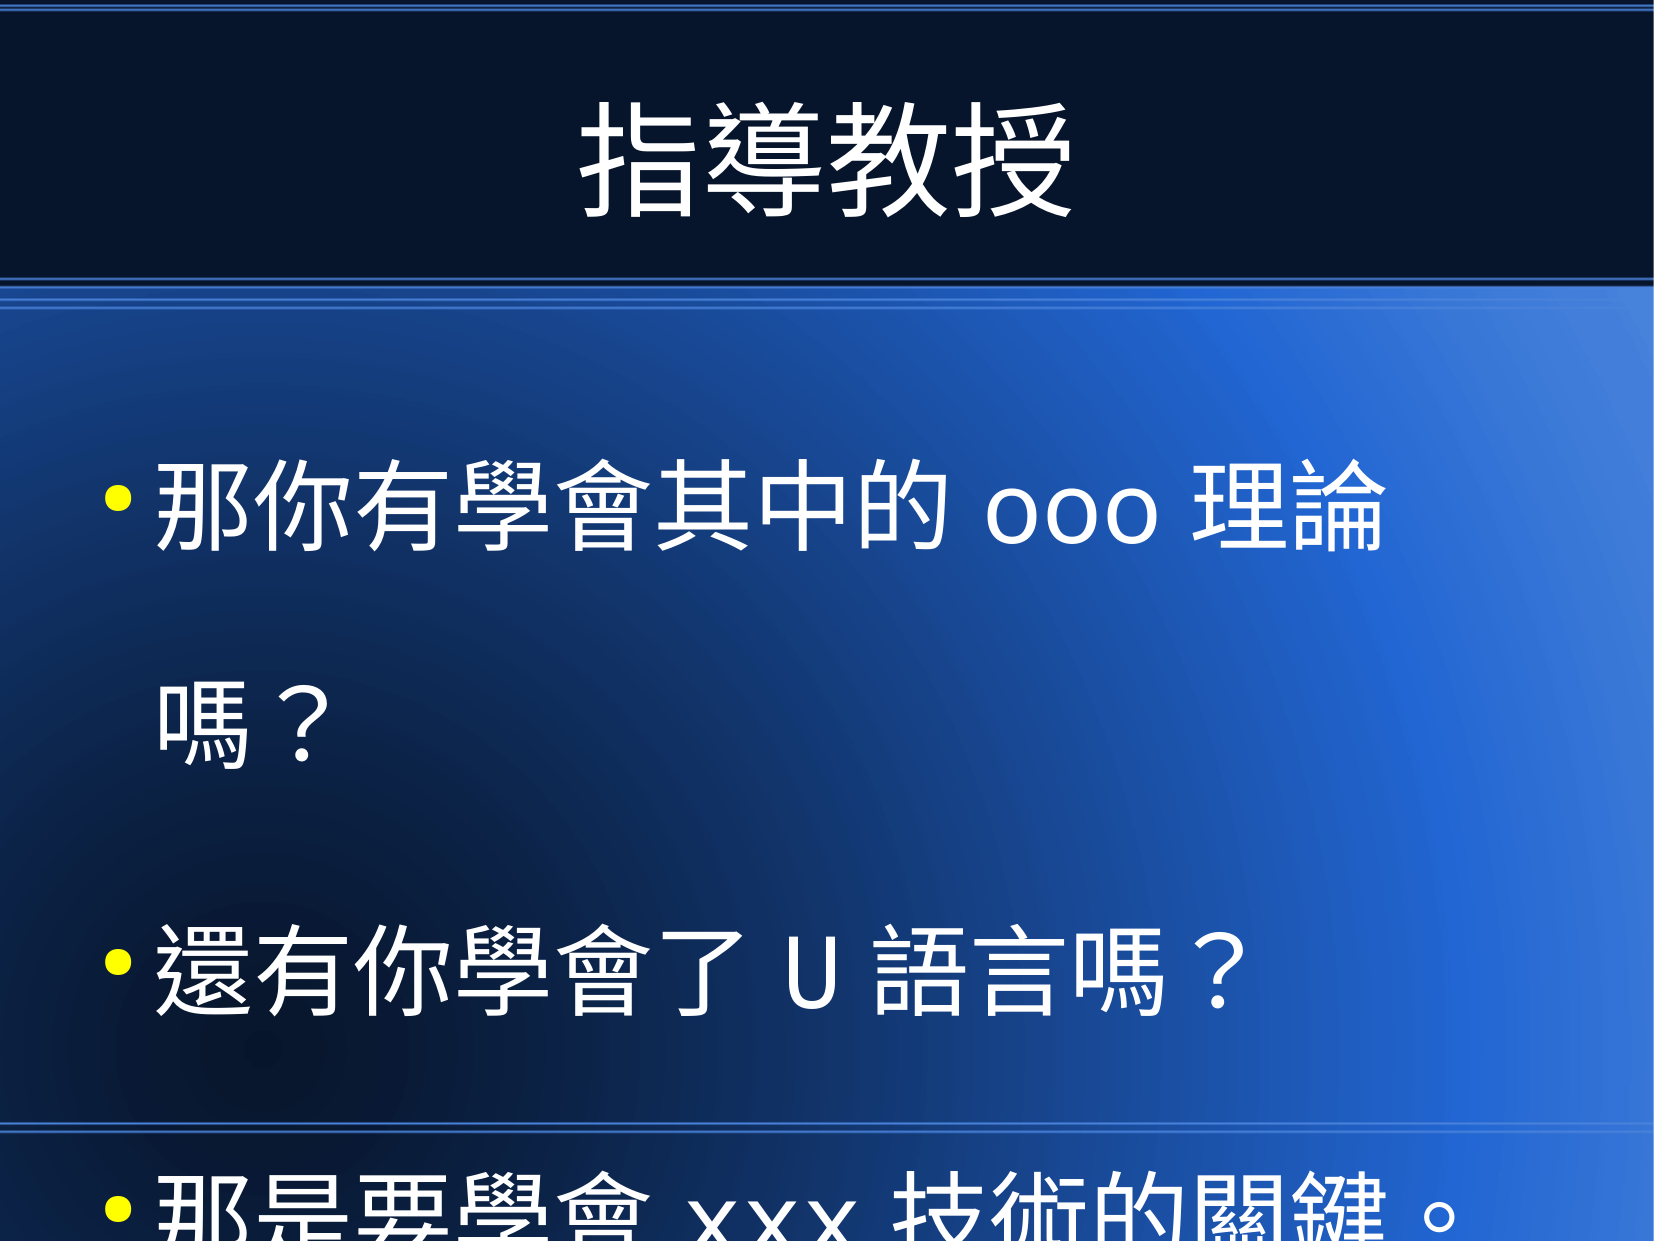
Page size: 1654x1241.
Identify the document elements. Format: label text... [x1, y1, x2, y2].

picture [0, 0, 1654, 1241]
title 指導教授 [82, 49, 1571, 257]
list 那你有學會其中的ooo理論嗎？ 還有你學會了U語言嗎？ 那是要學會xxx技術的關鍵。 [82, 355, 1571, 1241]
